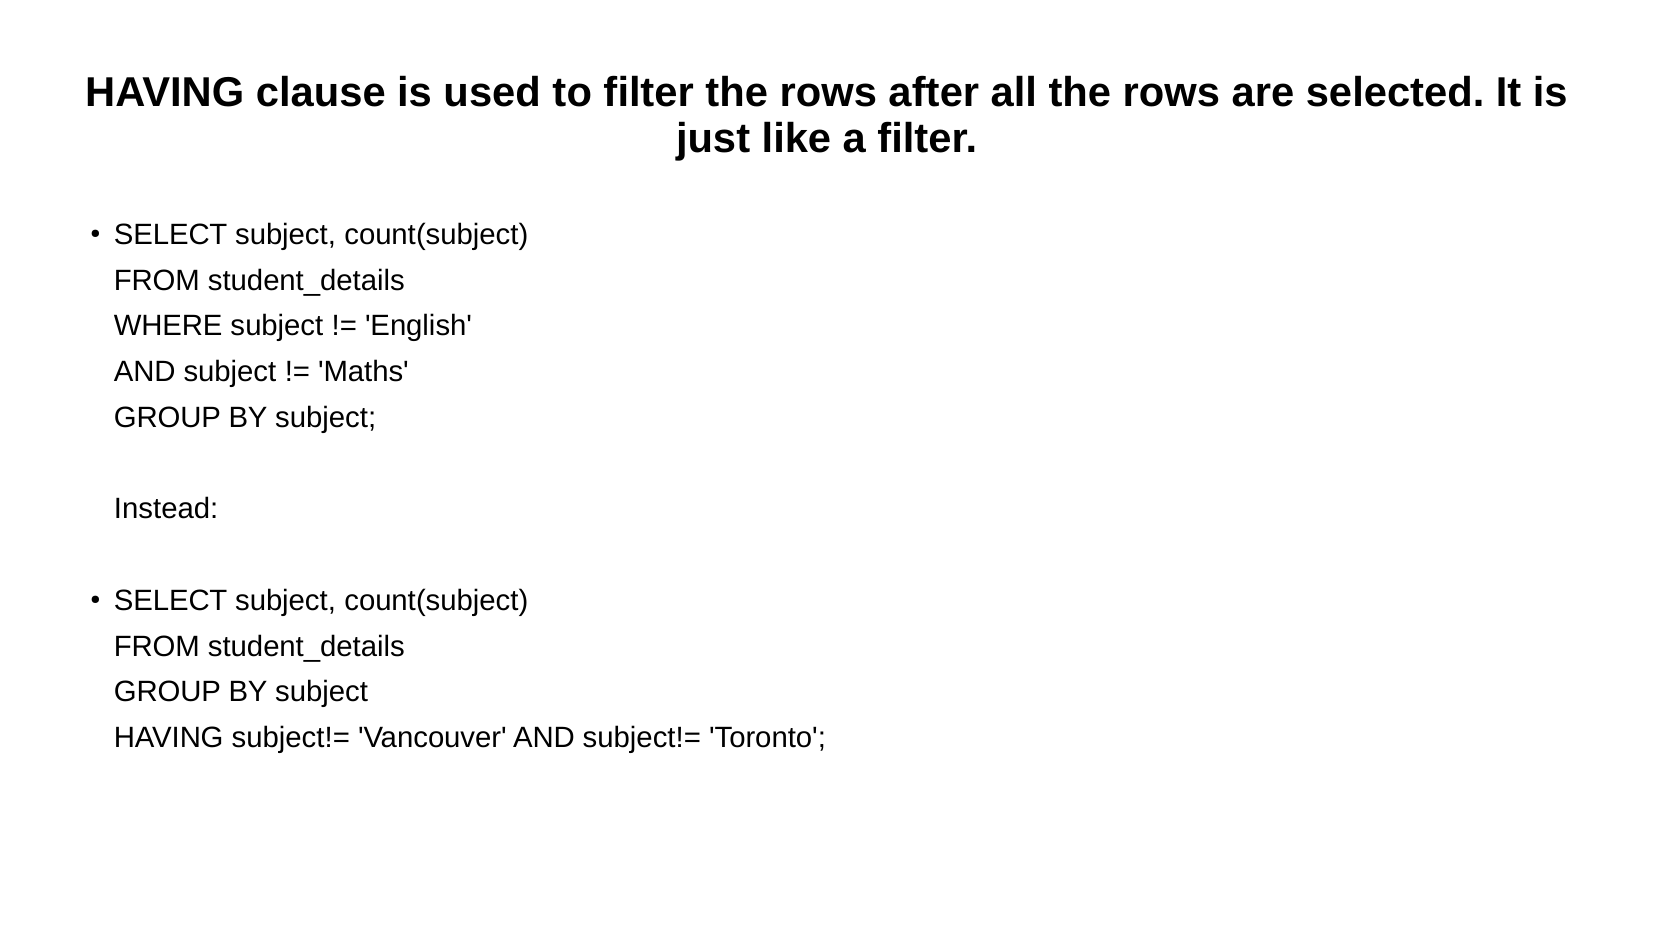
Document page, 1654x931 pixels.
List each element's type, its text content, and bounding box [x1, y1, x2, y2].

title HAVING clause is used to filter the rows after all the rows are selected. It is just like a filter. [82, 37, 1571, 193]
list SELECT subject, count(subject) FROM student_details WHERE subject != 'English' AND subject != 'Maths' GROUP BY subject; Instead: SELECT subject, count(subject) FROM student_details GROUP BY subject HAVING subject!= 'Vancouver' AND subject!= 'Toronto'; [82, 217, 1571, 758]
